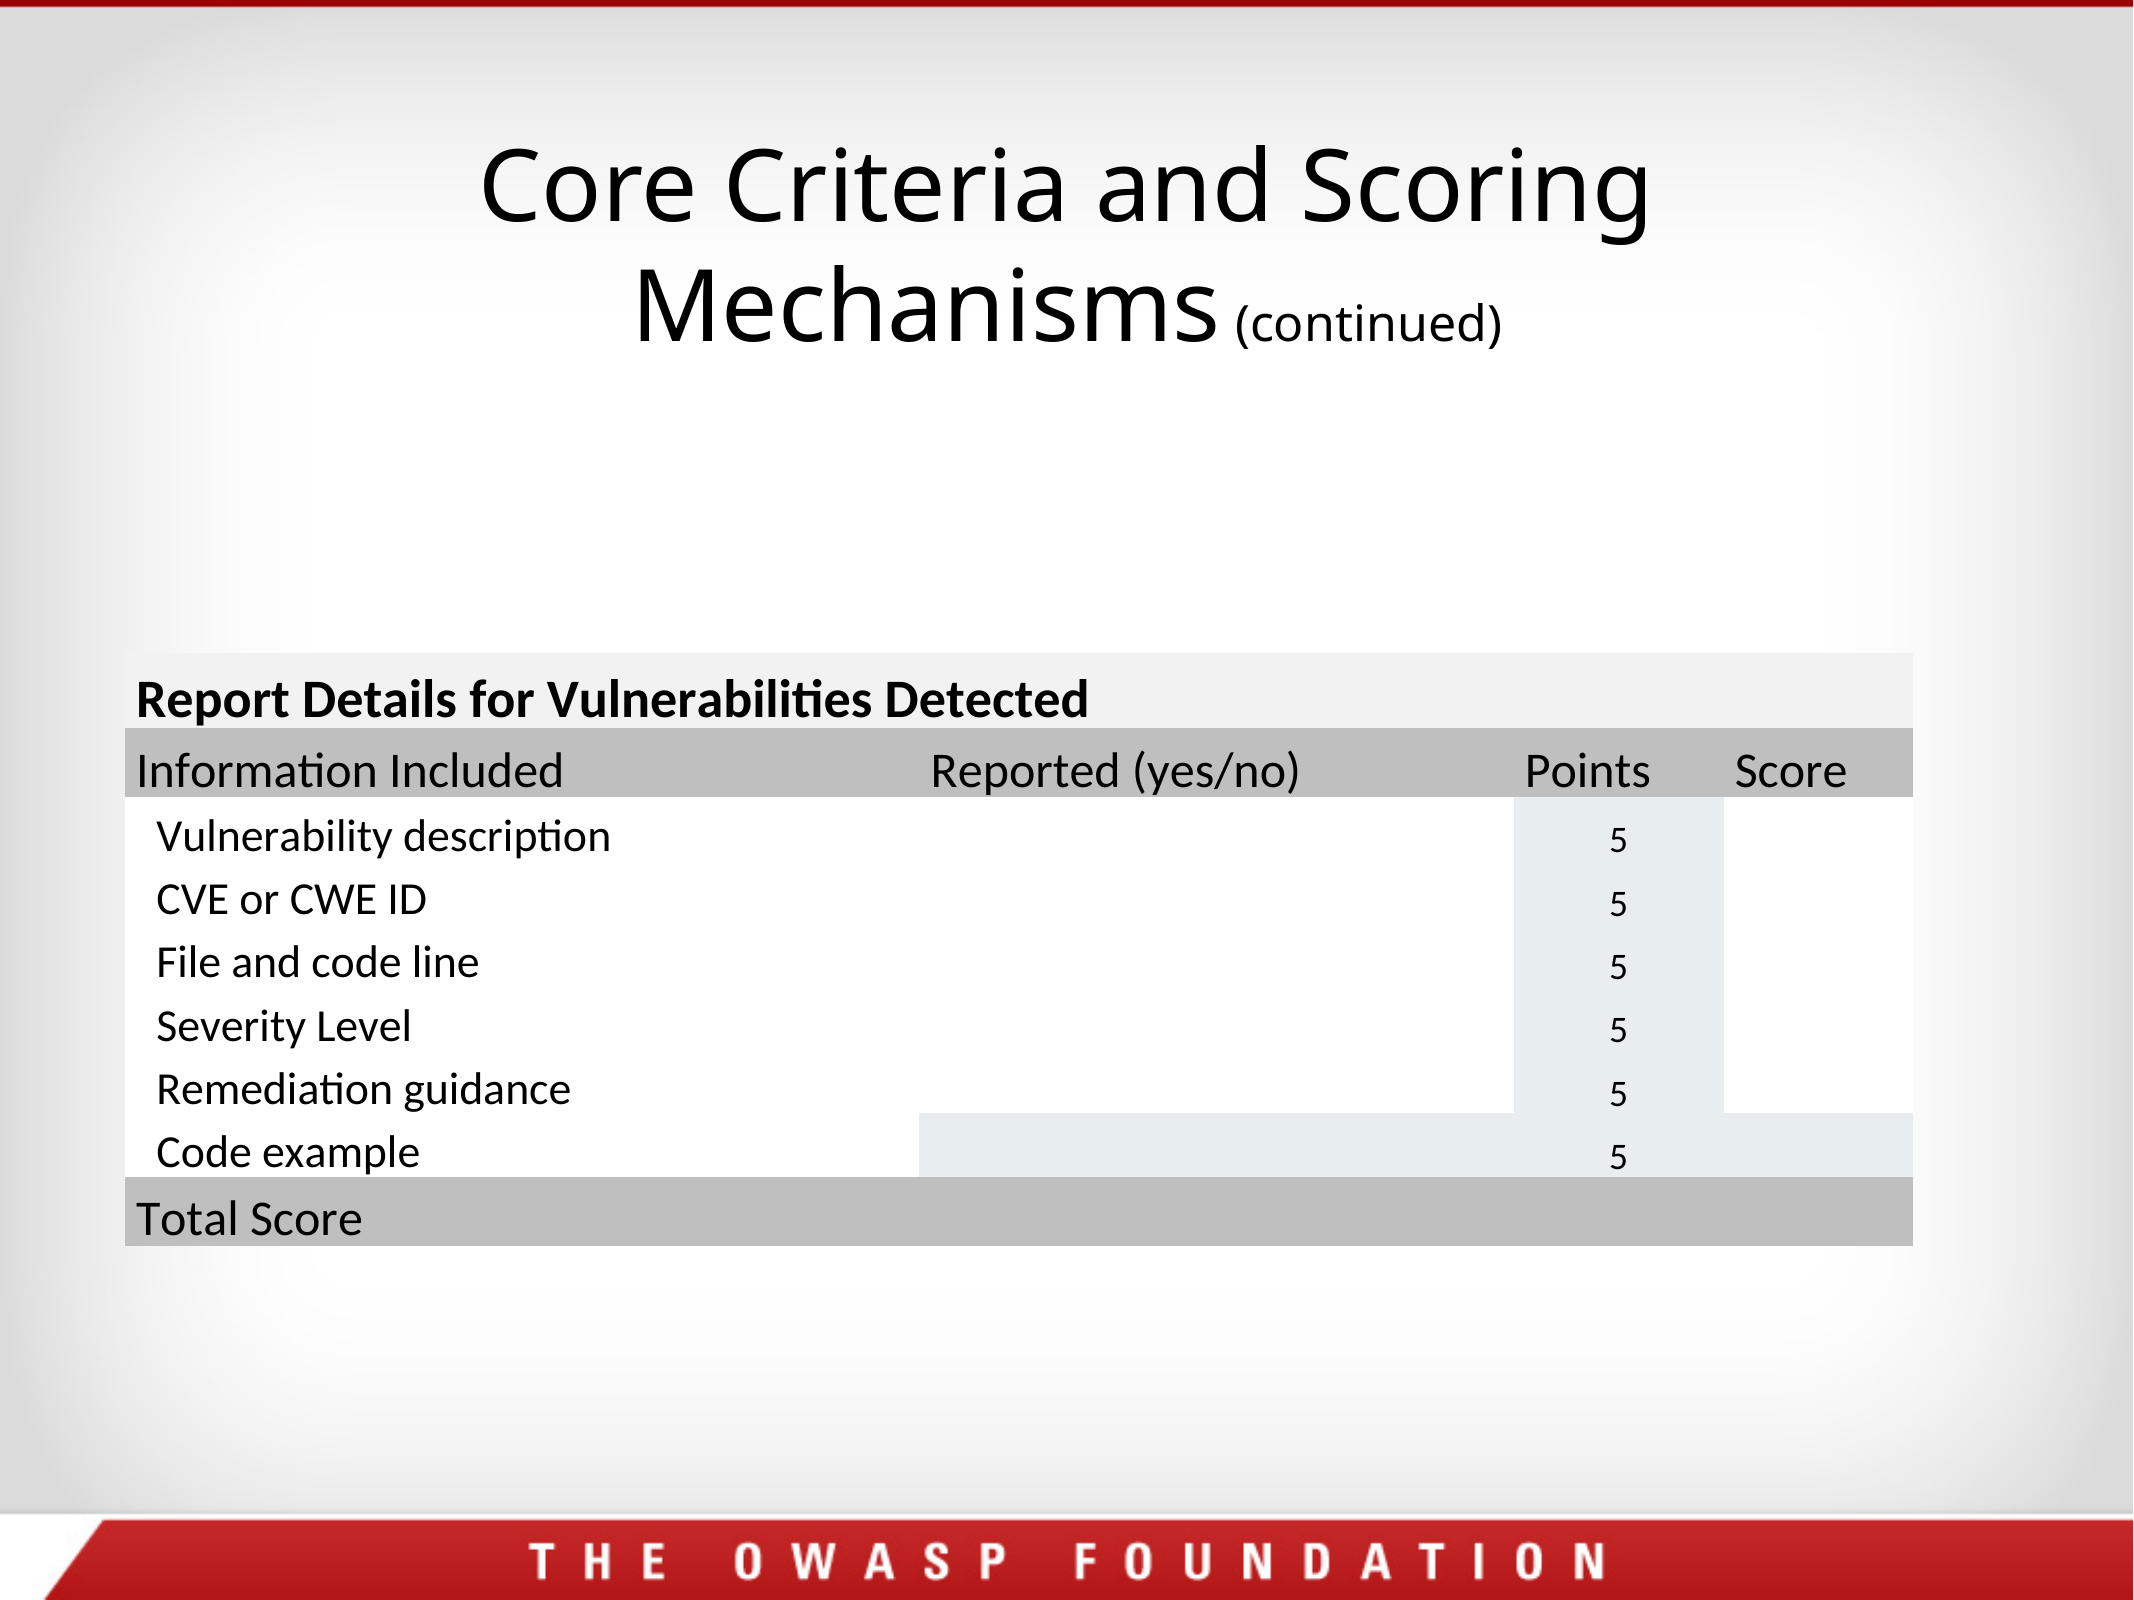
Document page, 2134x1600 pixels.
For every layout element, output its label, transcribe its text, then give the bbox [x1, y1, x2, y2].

table_cell Points [1514, 728, 1724, 797]
table_cell 5 [1514, 860, 1724, 924]
table_cell 5 [1514, 1113, 1724, 1177]
picture [0, 0, 2134, 1600]
table_cell Information Included [125, 728, 919, 797]
table_cell Remediation guidance [125, 1050, 919, 1113]
table_cell [1724, 797, 1913, 860]
table_cell File and code line [125, 924, 919, 987]
title Core Criteria and Scoring Mechanisms (continued) [208, 22, 1925, 461]
table_cell [919, 987, 1514, 1050]
table_cell 5 [1514, 797, 1724, 860]
table_cell [919, 924, 1514, 987]
table_cell [1724, 924, 1913, 987]
table_cell [1724, 1050, 1913, 1113]
table_cell [1724, 860, 1913, 924]
table_cell Reported (yes/no) [919, 728, 1514, 797]
table_cell 5 [1514, 987, 1724, 1050]
table_cell 5 [1514, 924, 1724, 987]
table_cell CVE or CWE ID [125, 860, 919, 924]
table_cell [919, 1050, 1514, 1113]
table_cell Vulnerability description [125, 797, 919, 860]
table_cell [919, 1113, 1514, 1177]
table_cell [1724, 1177, 1913, 1246]
table_header Report Details for Vulnerabilities Detected [125, 653, 1913, 728]
table_cell Code example [125, 1113, 919, 1177]
table_cell 5 [1514, 1050, 1724, 1113]
table_cell Score [1724, 728, 1913, 797]
table_cell [1724, 1113, 1913, 1177]
table_cell [1724, 987, 1913, 1050]
table_cell Total Score [125, 1177, 1724, 1246]
table_cell [919, 860, 1514, 924]
table_cell [919, 797, 1514, 860]
table_cell Severity Level [125, 987, 919, 1050]
